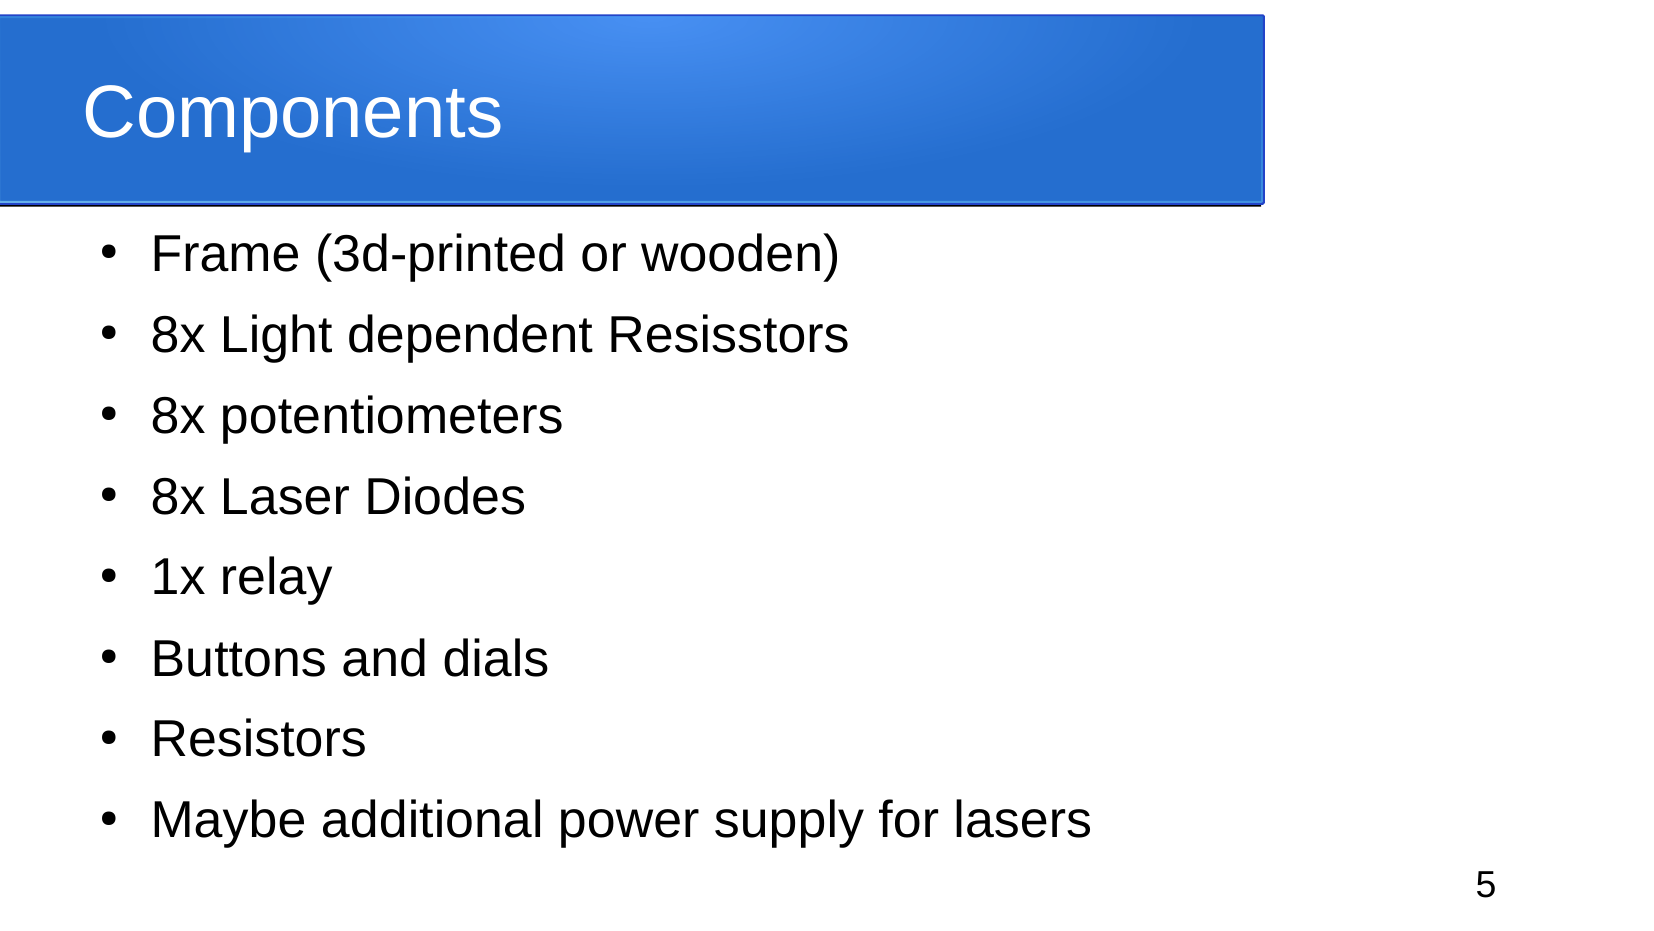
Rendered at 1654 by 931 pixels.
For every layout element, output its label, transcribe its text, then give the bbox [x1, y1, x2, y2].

list Frame (3d-printed or wooden) 8x Light dependent Resisstors 8x potentiometers 8x Laser Diodes 1x relay Buttons and dials Resistors Maybe additional power supply for lasers [82, 224, 1571, 851]
title Components [82, 35, 1235, 189]
text_box <Foliennummer> [1460, 856, 1654, 927]
